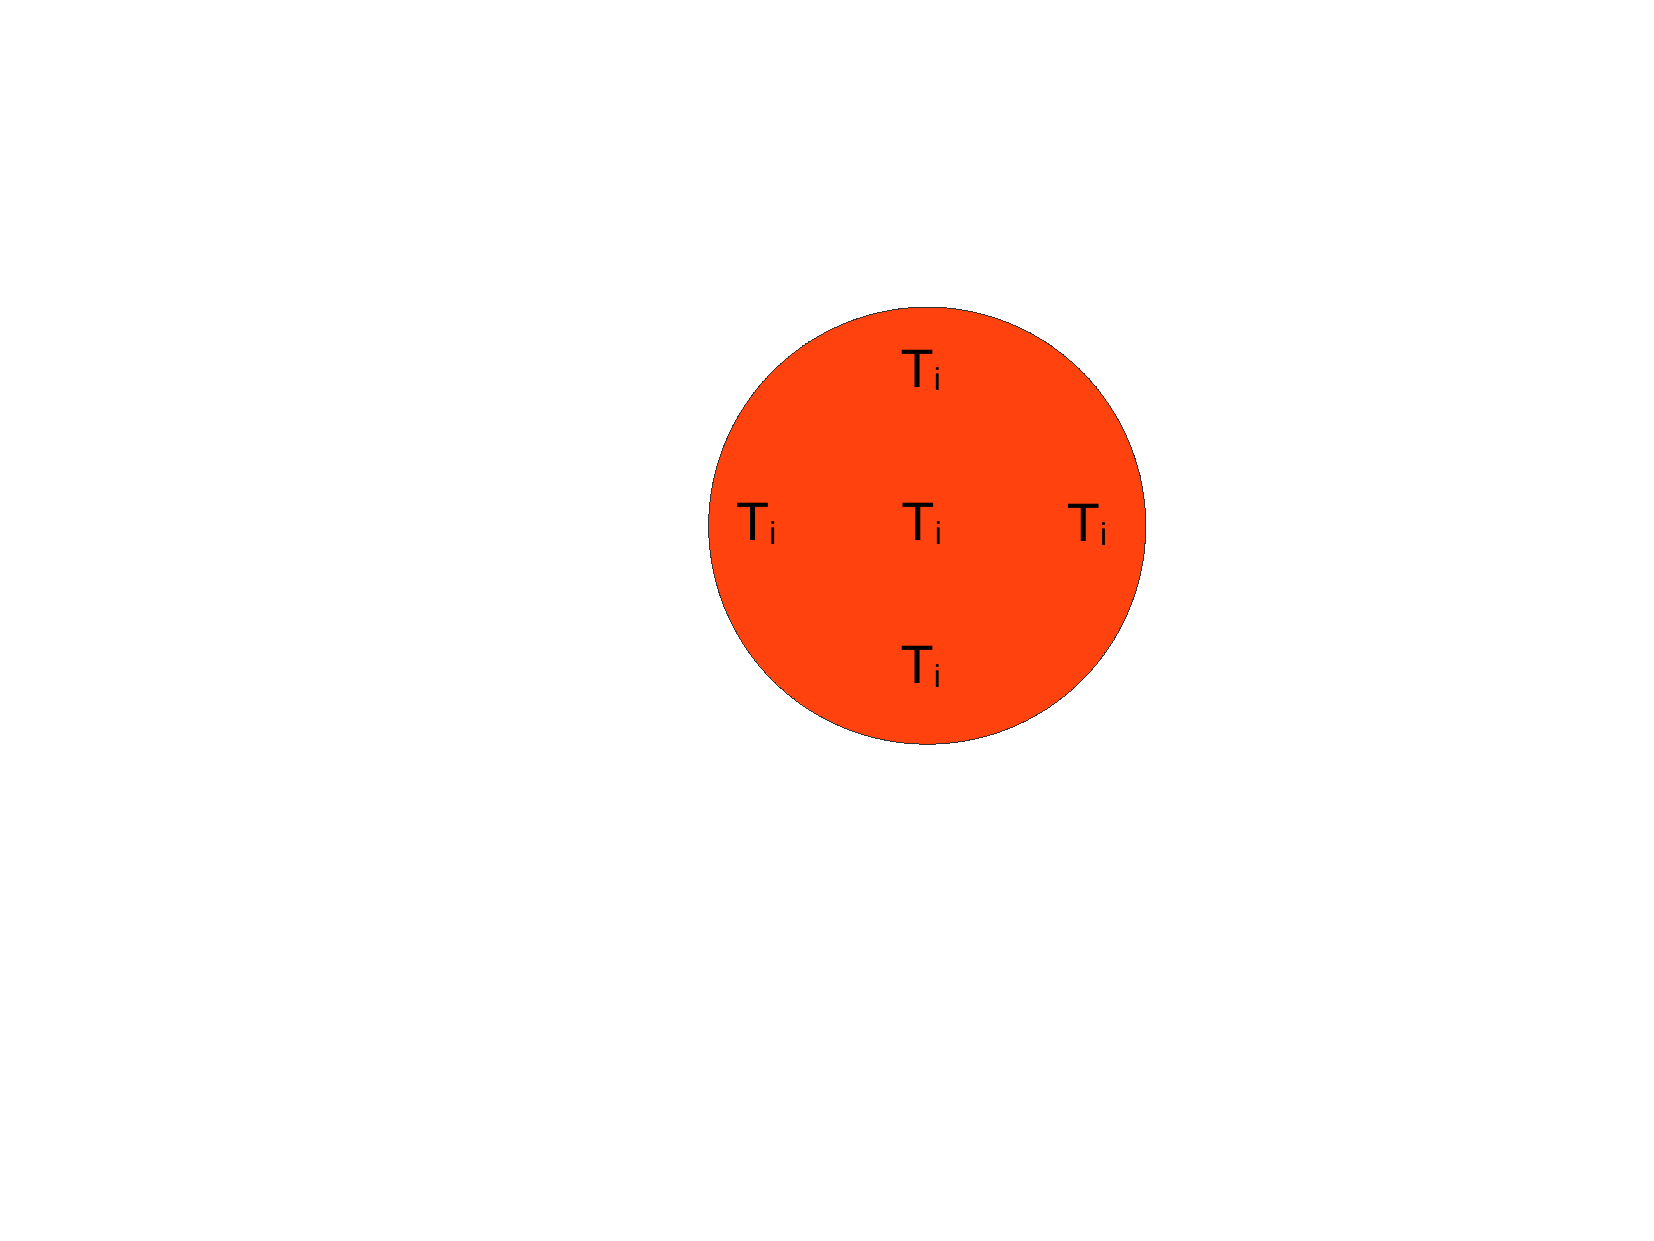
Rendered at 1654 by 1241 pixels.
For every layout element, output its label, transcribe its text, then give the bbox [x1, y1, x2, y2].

text_box Ti [886, 484, 957, 578]
text_box [708, 307, 1146, 745]
text_box Ti [721, 484, 792, 578]
text_box Ti [885, 330, 956, 425]
text_box Ti [885, 626, 956, 721]
text_box Ti [1052, 485, 1123, 579]
